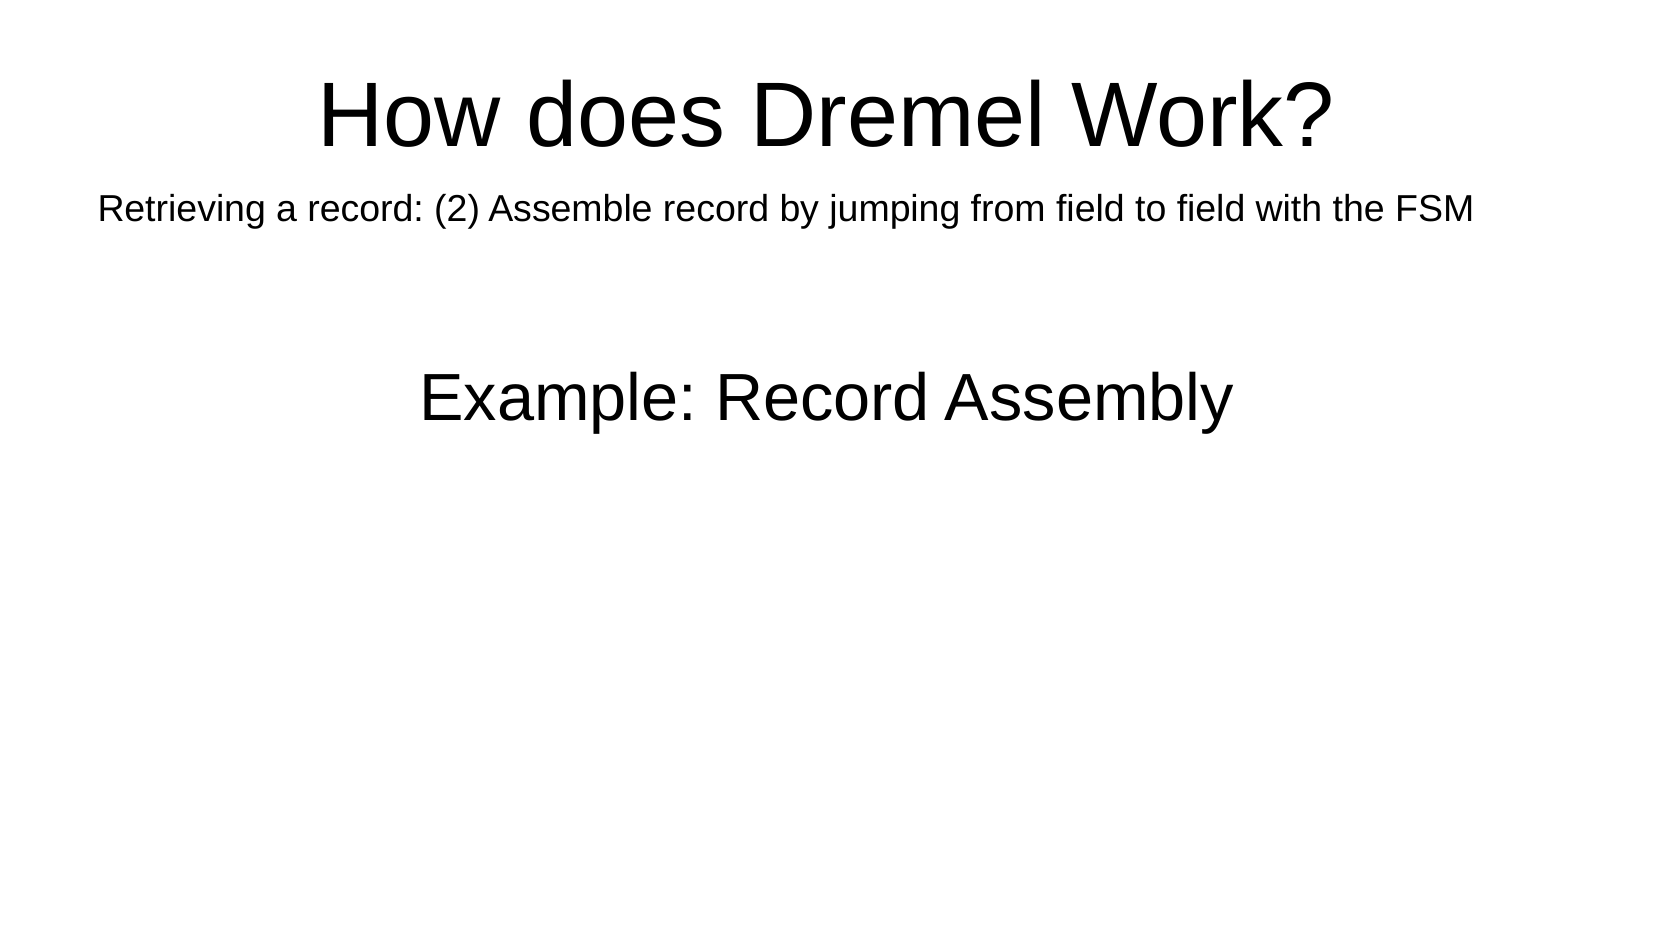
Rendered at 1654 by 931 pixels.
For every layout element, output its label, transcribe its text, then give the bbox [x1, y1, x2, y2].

text_box Example: Record Assembly [82, 37, 1571, 757]
